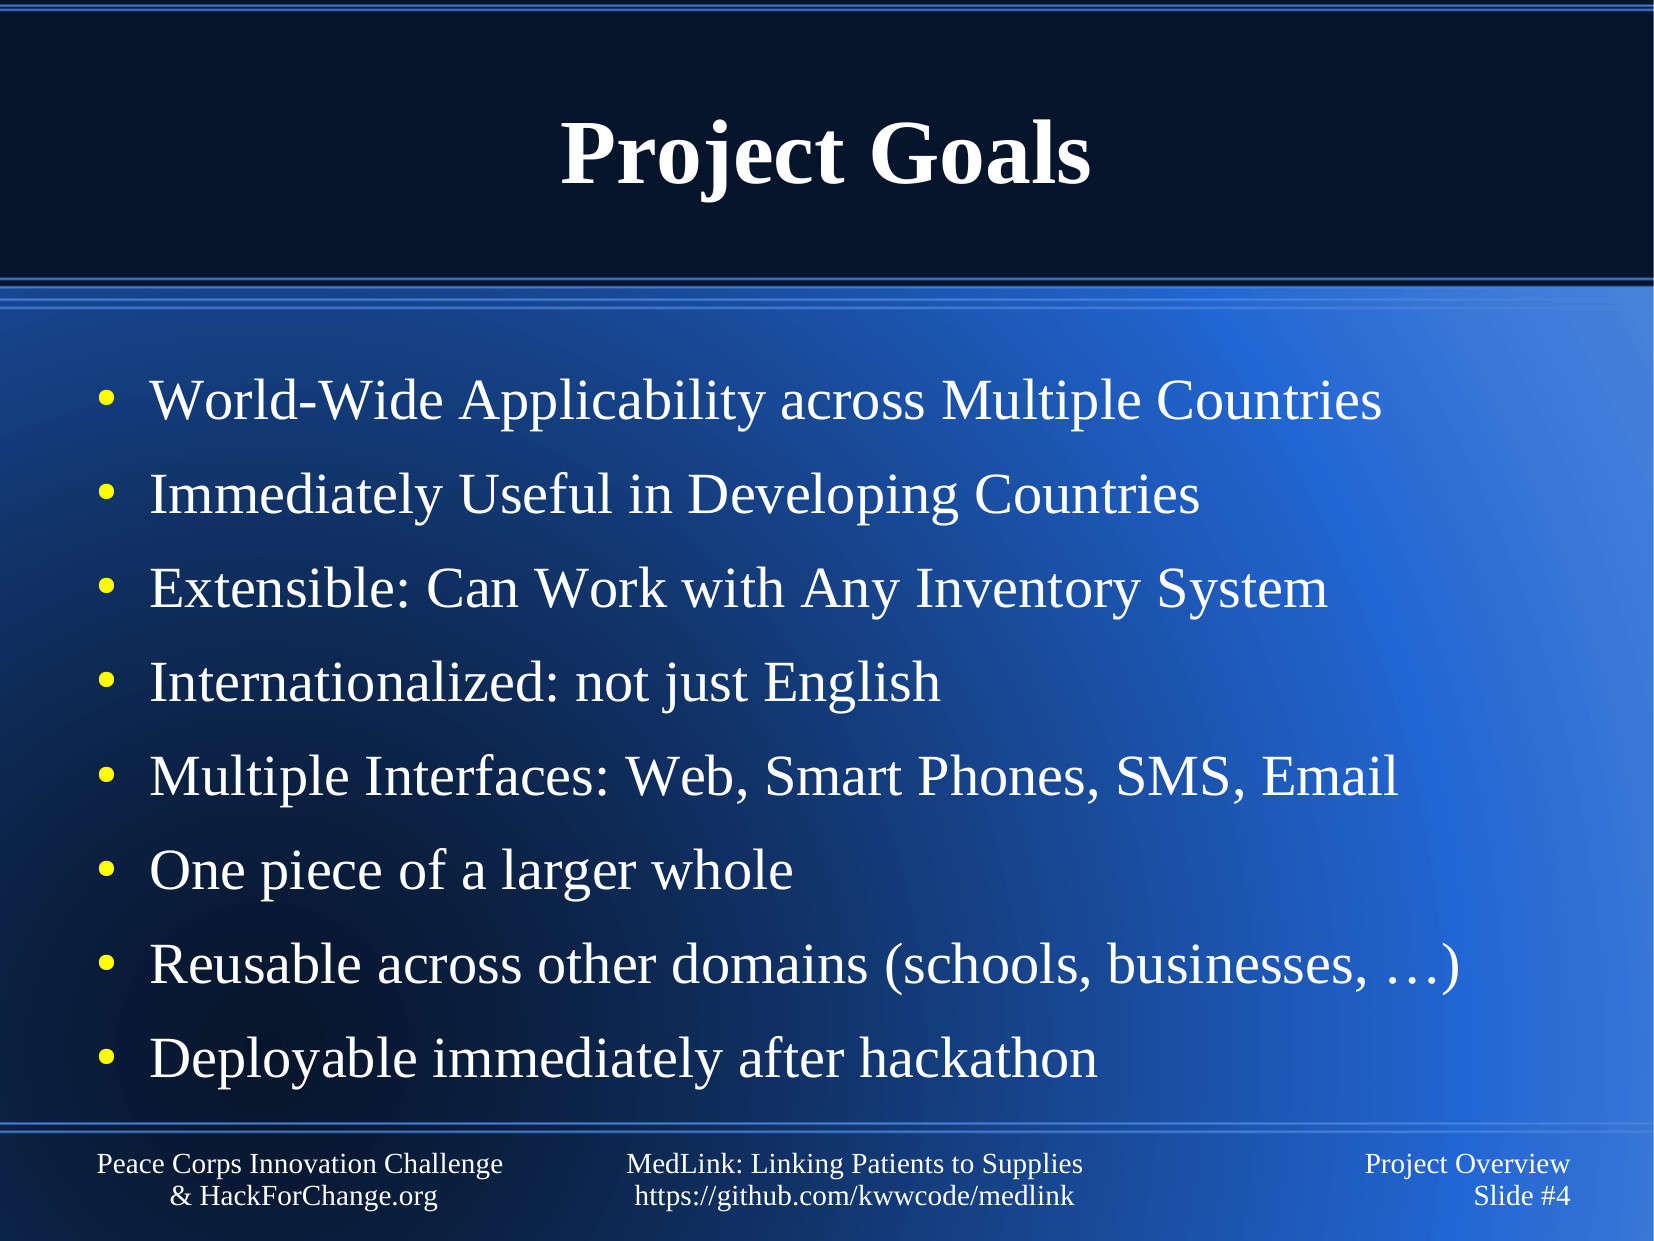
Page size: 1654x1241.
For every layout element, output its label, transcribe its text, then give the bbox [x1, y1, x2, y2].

list World-Wide Applicability across Multiple Countries Immediately Useful in Developing Countries Extensible: Can Work with Any Inventory System Internationalized: not just English Multiple Interfaces: Web, Smart Phones, SMS, Email One piece of a larger whole Reusable across other domains (schools, businesses, …) Deployable immediately after hackathon [78, 367, 1646, 1091]
picture [0, 0, 1654, 1241]
title Project Goals [82, 49, 1571, 257]
